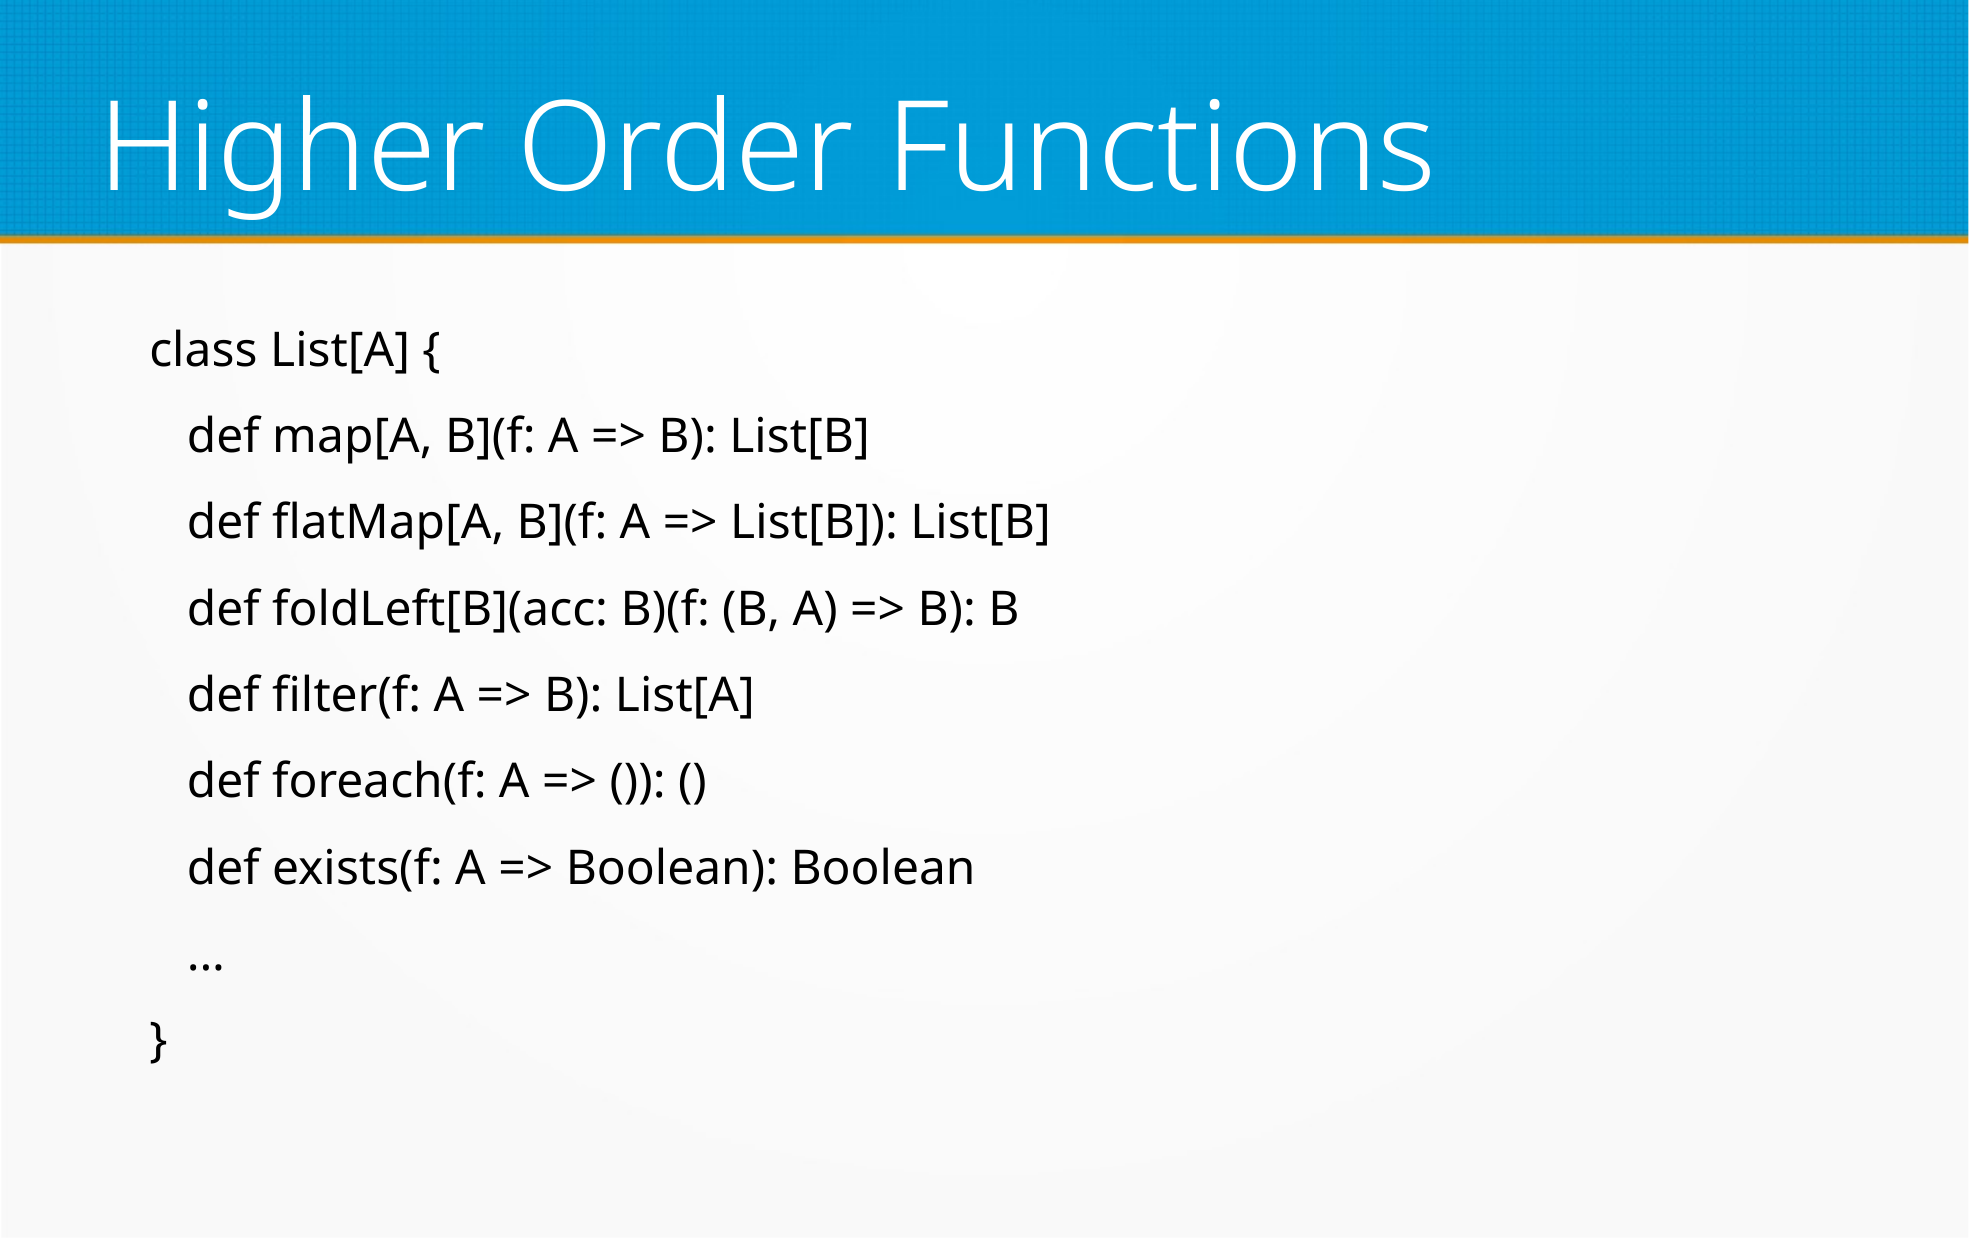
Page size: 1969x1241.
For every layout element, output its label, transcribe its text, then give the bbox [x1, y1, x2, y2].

picture [0, 233, 1969, 1241]
title Higher Order Functions [98, 19, 1870, 227]
list class List[A] { def map[A, B](f: A => B): List[B] def flatMap[A, B](f: A => List[B]): List[B] def foldLeft[B](acc: B)(f: (B, A) => B): B def filter(f: A => B): List[A] def foreach(f: A => ()): () def exists(f: A => Boolean): Boolean ... } [98, 315, 1861, 1081]
